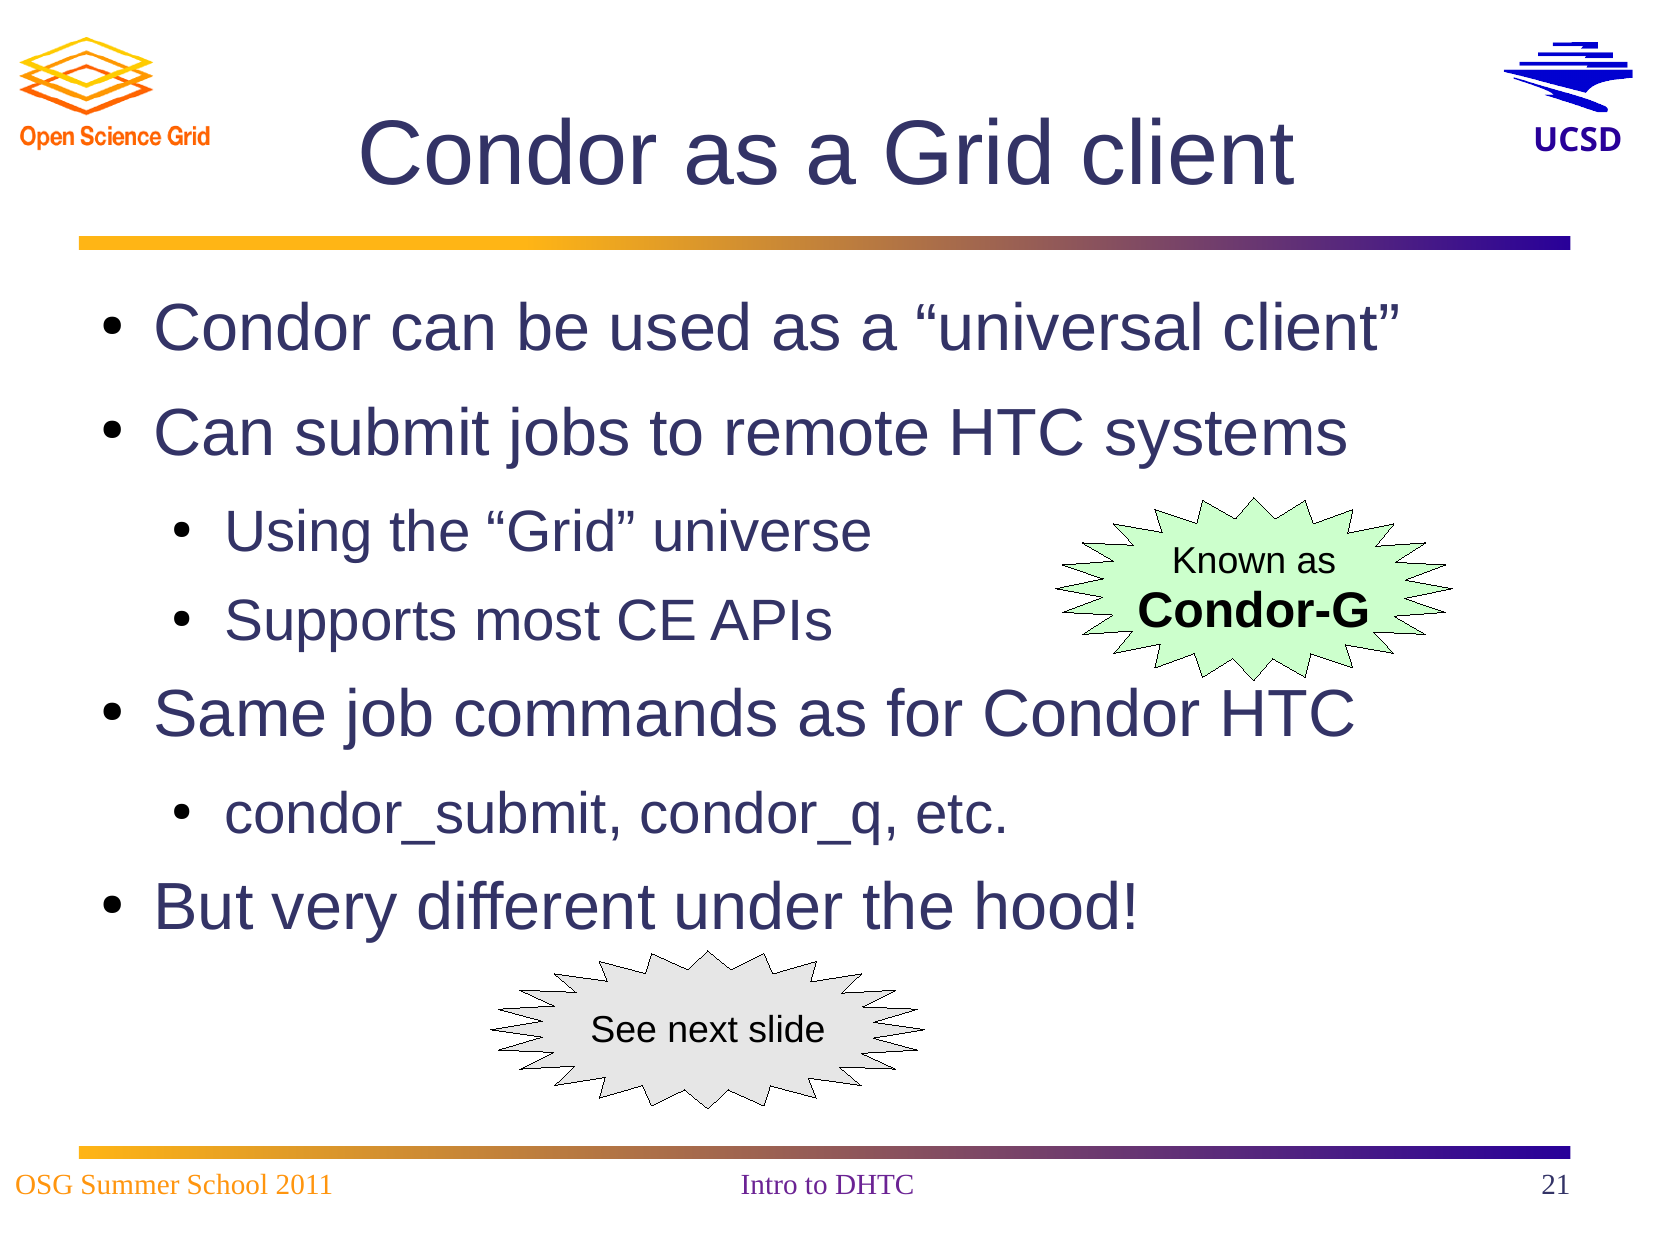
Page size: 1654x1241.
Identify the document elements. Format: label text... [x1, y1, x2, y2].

text_box Known as Condor-G [1055, 497, 1453, 681]
list Condor can be used as a “universal client” Can submit jobs to remote HTC systems Using the “Grid” universe Supports most CE APIs Same job commands as for Condor HTC condor_submit, condor_q, etc. But very different under the hood! [82, 290, 1571, 1109]
picture [0, 14, 229, 167]
title Condor as a Grid client [82, 49, 1571, 257]
text_box See next slide [490, 950, 925, 1109]
picture [1495, 42, 1637, 118]
